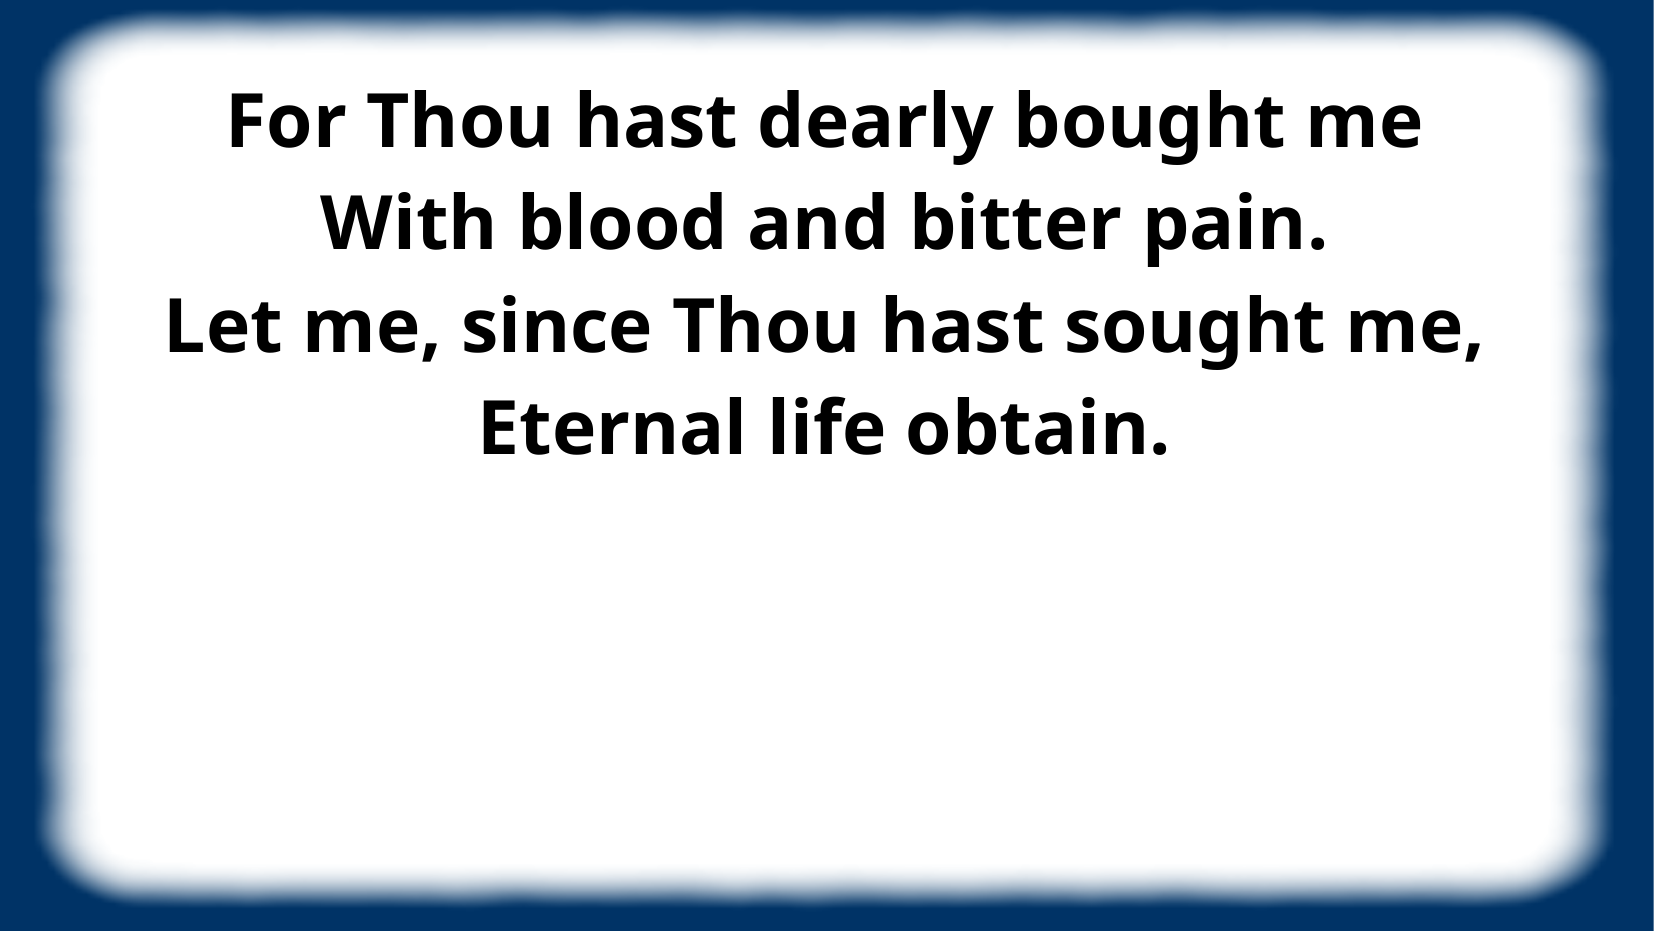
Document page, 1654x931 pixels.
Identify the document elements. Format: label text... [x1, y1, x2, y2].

text_box For Thou hast dearly bought me With blood and bitter pain. Let me, since Thou hast sought me, Eternal life obtain. [120, 60, 1531, 475]
picture [0, 0, 1654, 931]
